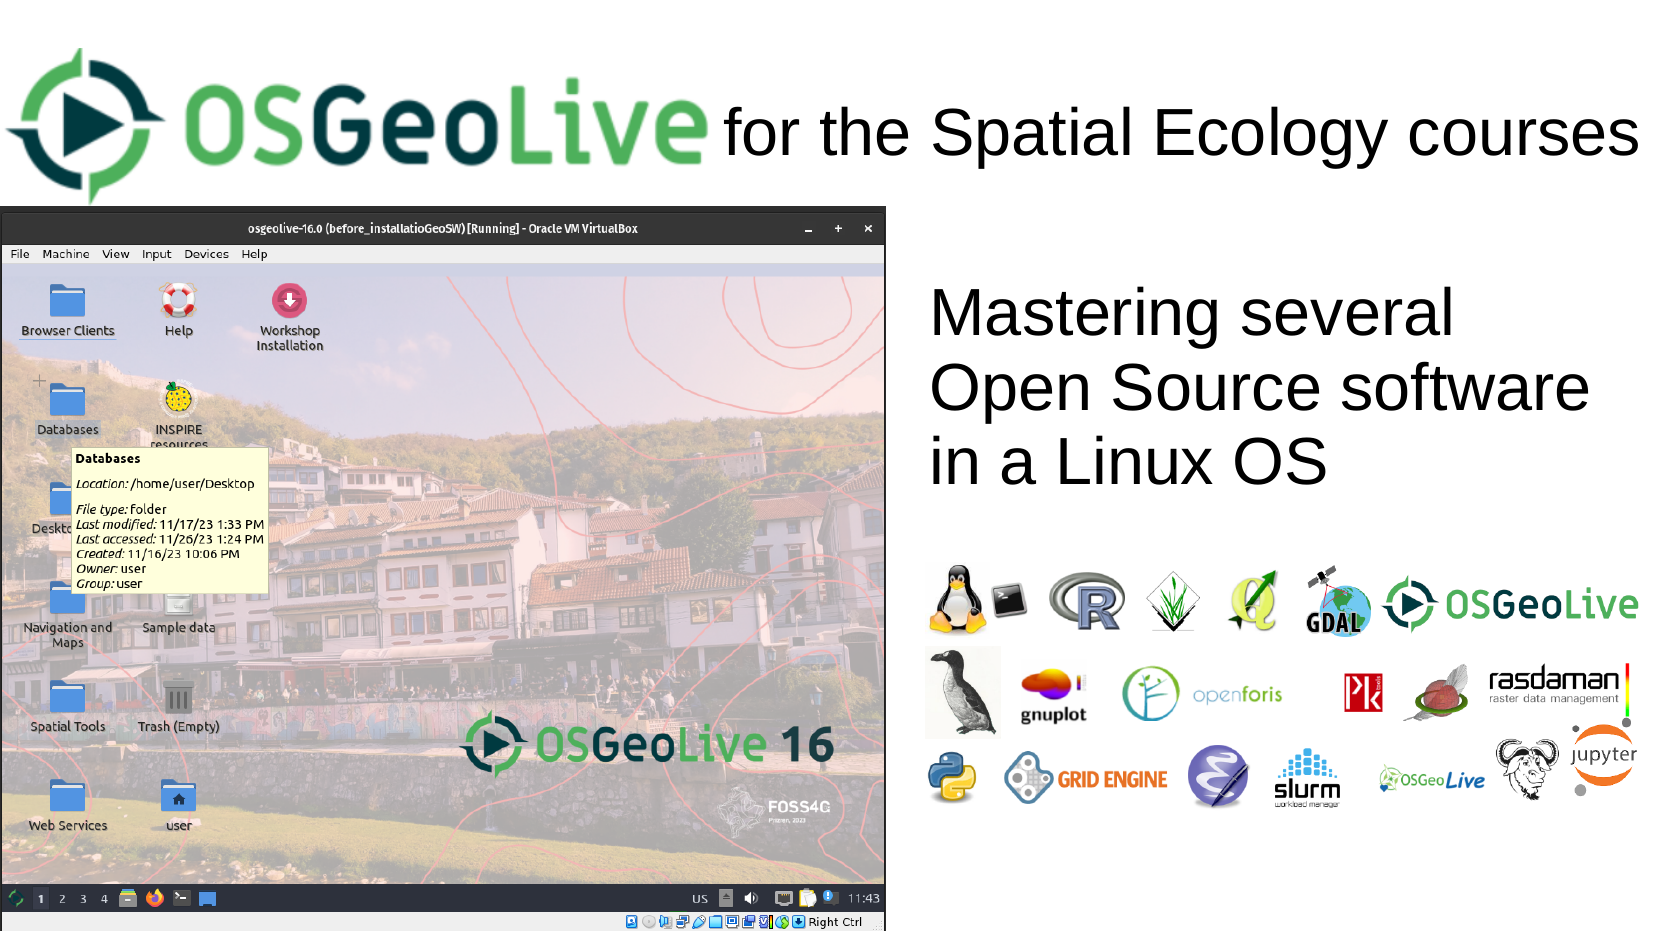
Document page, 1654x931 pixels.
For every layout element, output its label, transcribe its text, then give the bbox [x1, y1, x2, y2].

picture [0, 48, 886, 931]
text_box for the Spatial Ecology courses [708, 87, 1654, 252]
text_box Mastering several Open Source software in a Linux OS [914, 267, 1636, 507]
picture [921, 549, 1645, 817]
